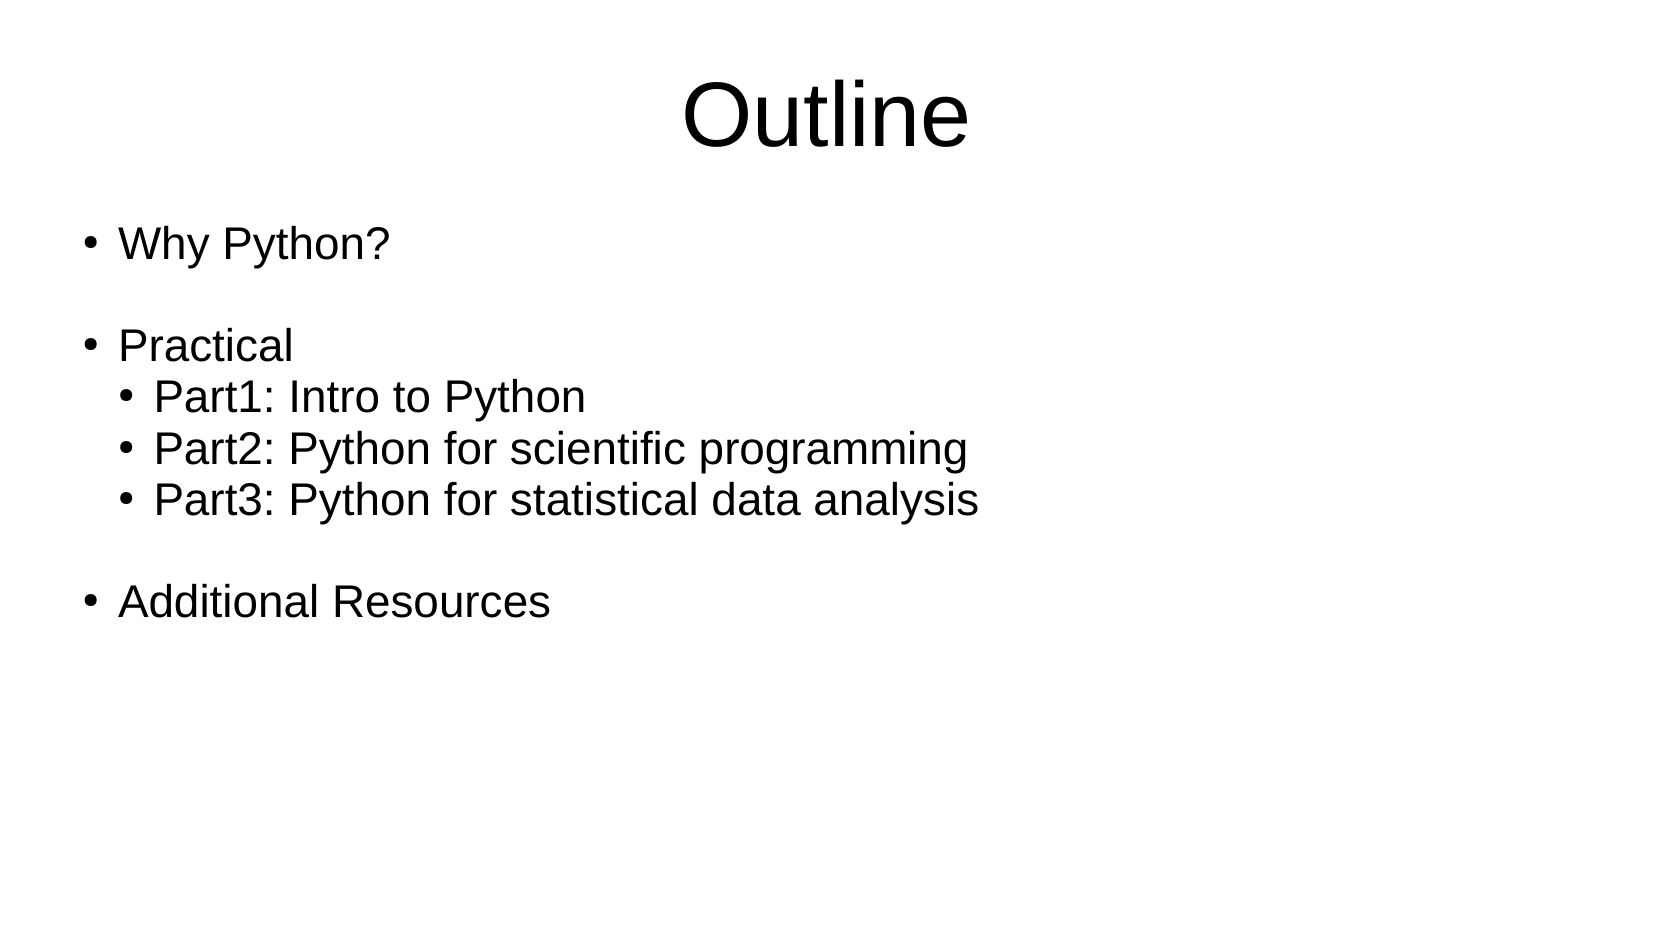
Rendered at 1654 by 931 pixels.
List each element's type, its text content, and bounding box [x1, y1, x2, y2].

subtitle Why Python? Practical Part1: Intro to Python Part2: Python for scientific programming Part3: Python for statistical data analysis Additional Resources [82, 217, 1571, 758]
title Outline [82, 37, 1571, 193]
